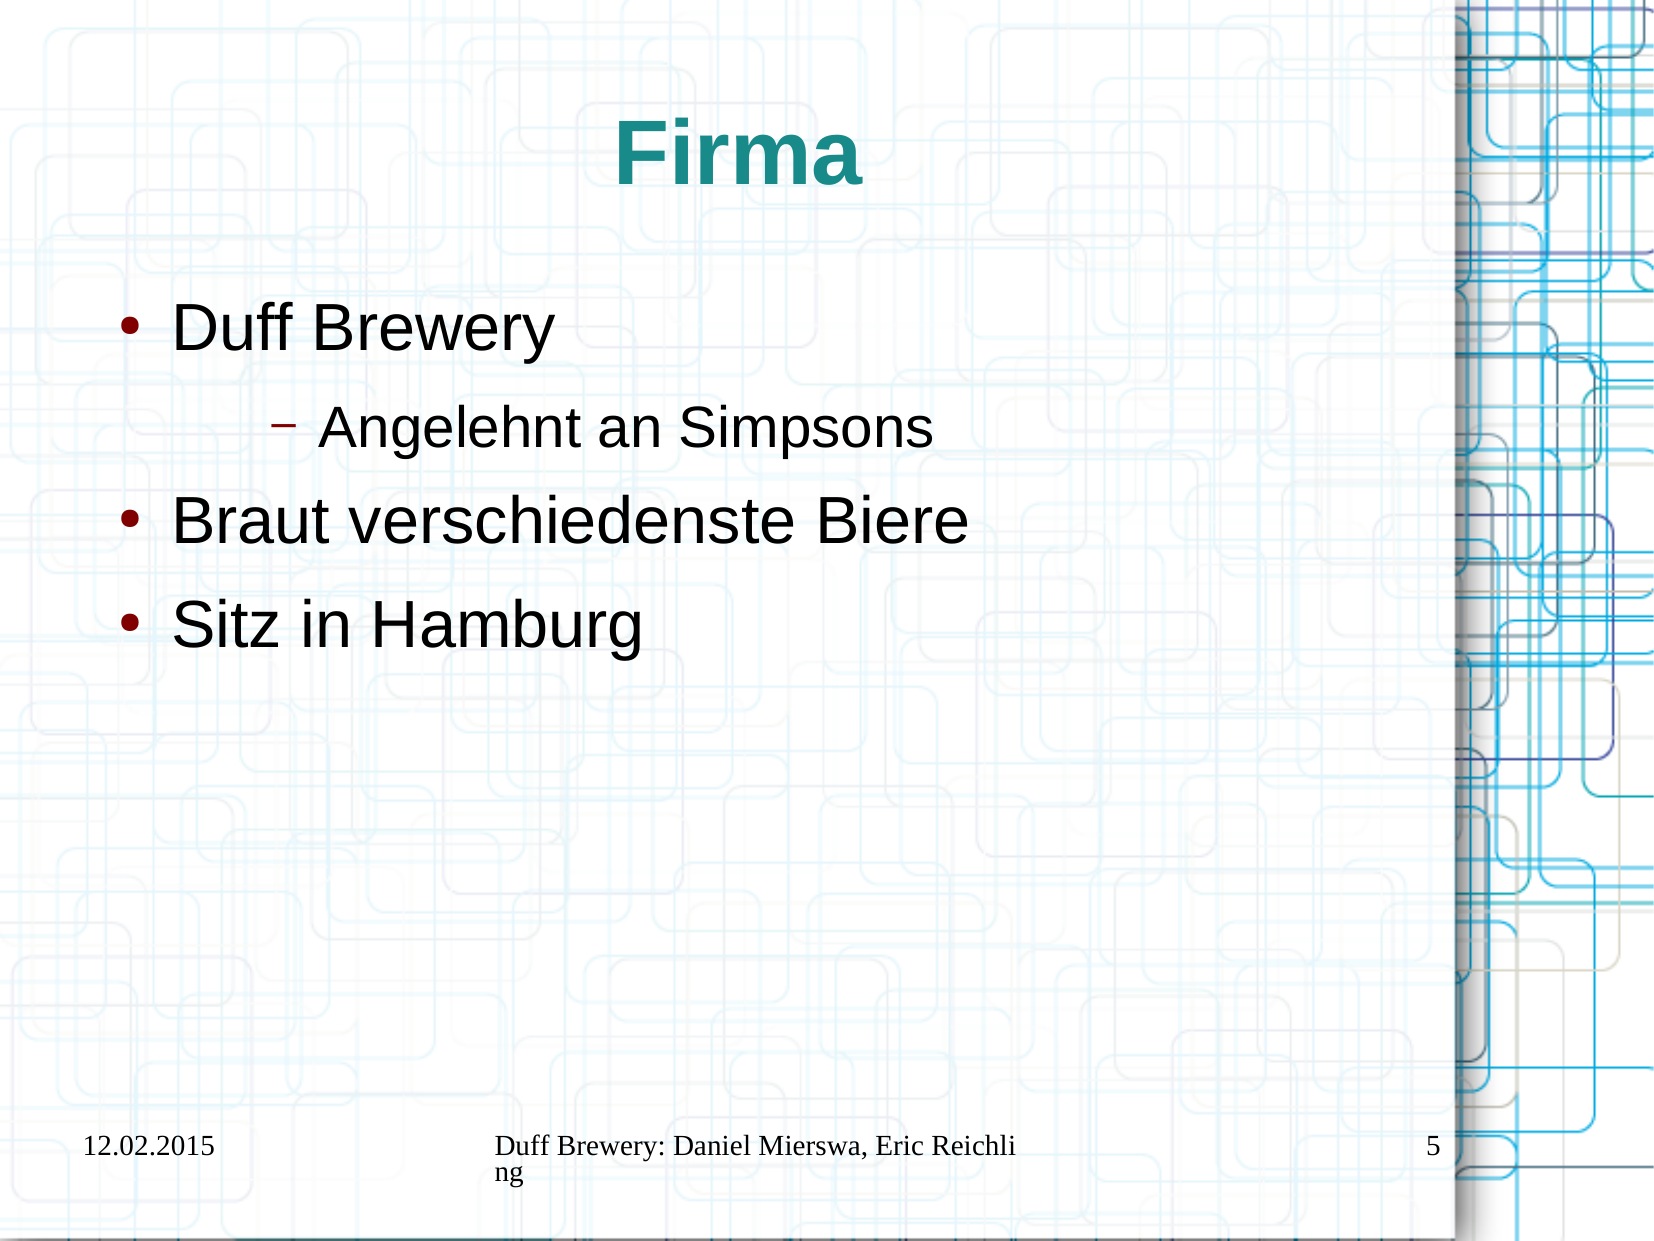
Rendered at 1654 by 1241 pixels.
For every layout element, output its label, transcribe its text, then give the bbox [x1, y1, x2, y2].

title Firma [59, 49, 1418, 257]
picture [0, 0, 1654, 1241]
list Duff Brewery Angelehnt an Simpsons Braut verschiedenste Biere Sitz in Hamburg [82, 290, 1418, 1109]
